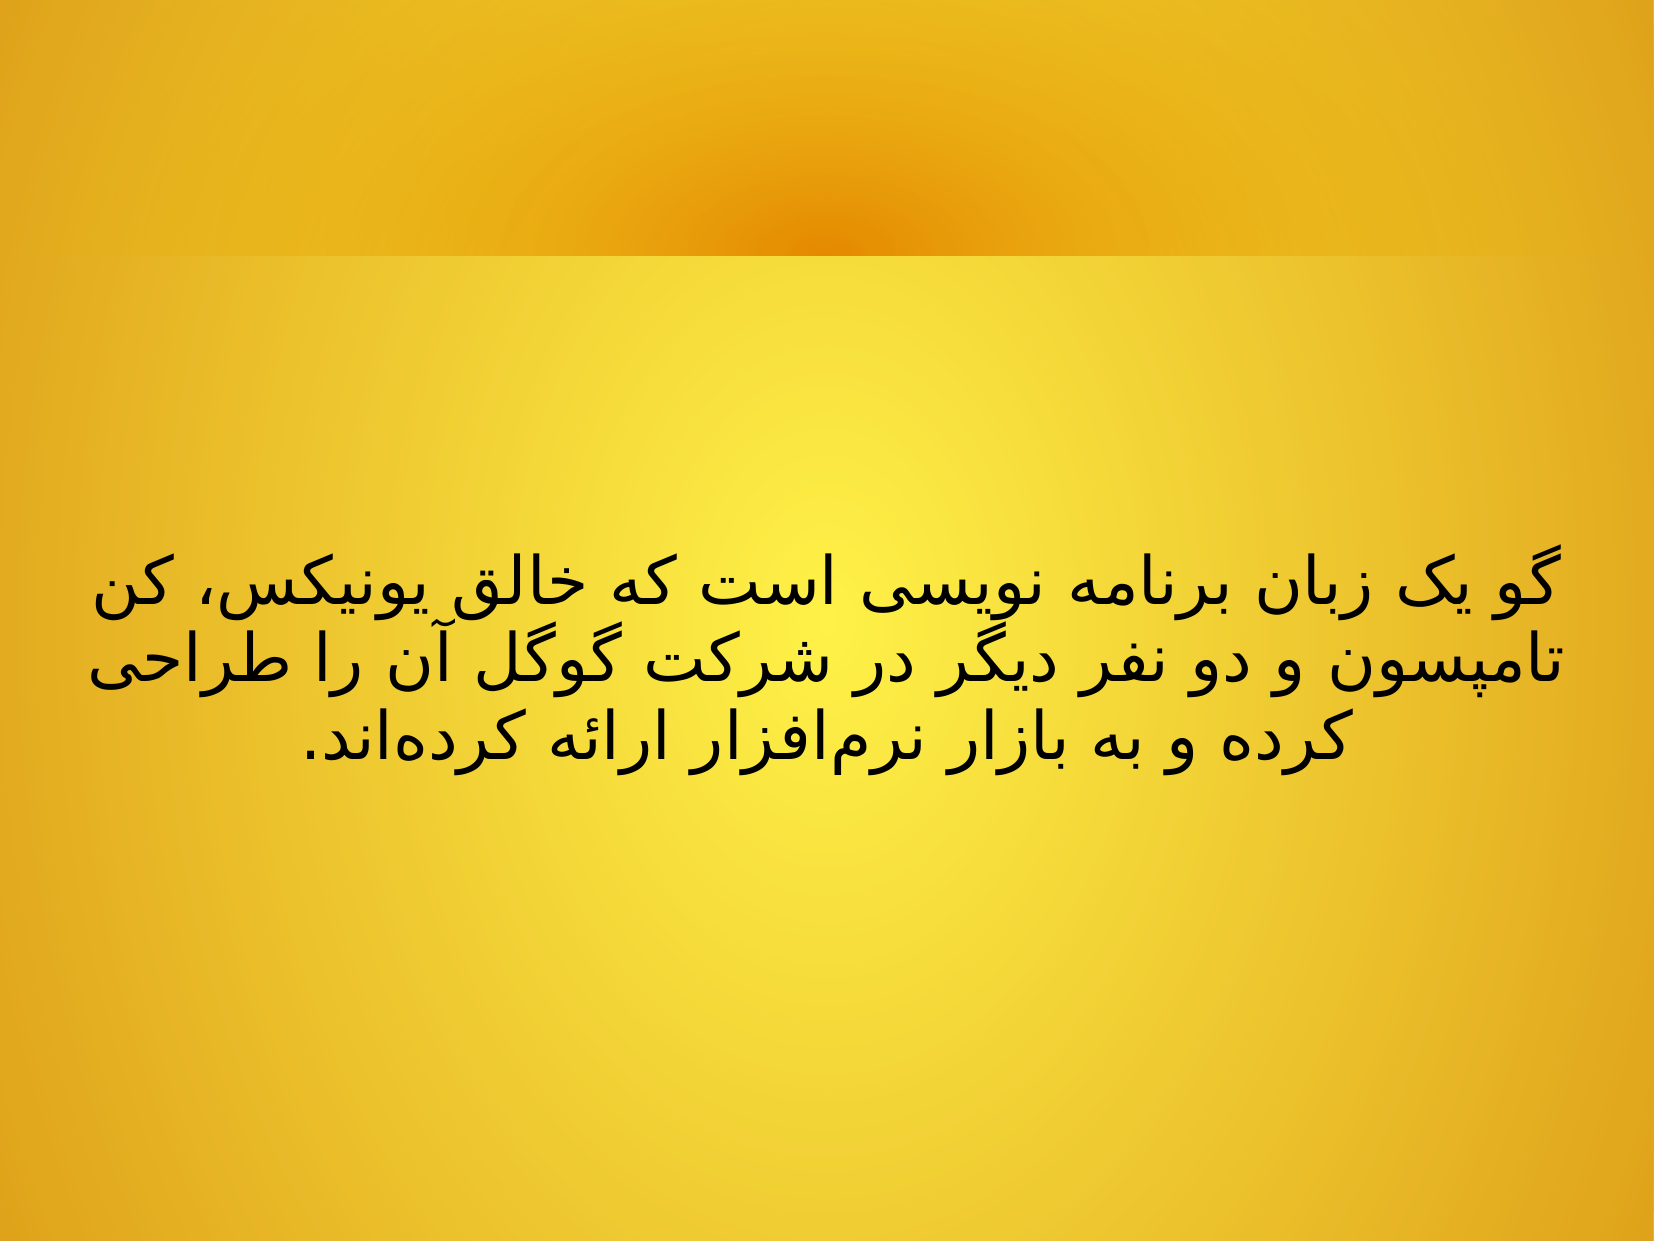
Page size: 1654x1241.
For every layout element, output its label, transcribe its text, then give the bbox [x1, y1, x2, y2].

subtitle گو یک زبان برنامه نویسی است که خالق یونیکس، کن تامپسون و دو نفر دیگر در شرکت گوگل آن را طراحی کرده و به بازار نرم‌افزار ارائه کرده‌اند. [82, 299, 1571, 1019]
